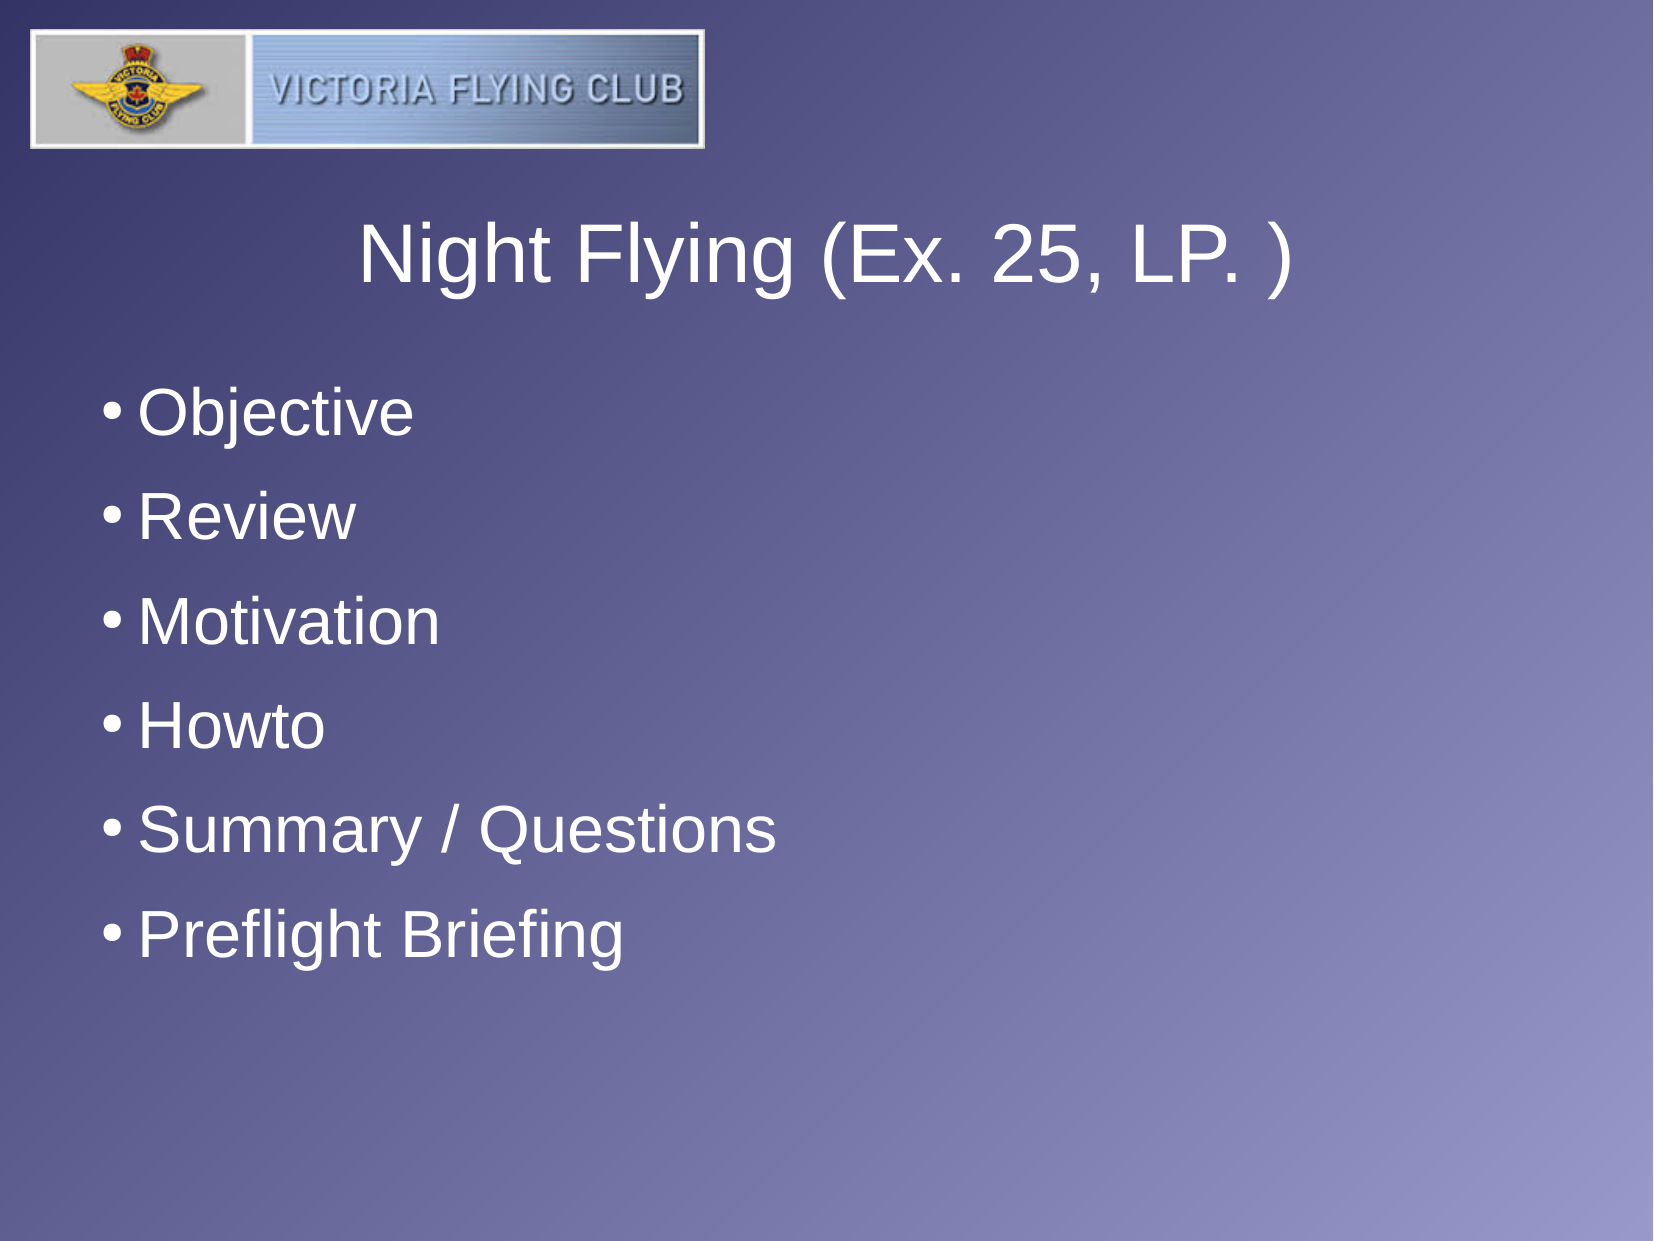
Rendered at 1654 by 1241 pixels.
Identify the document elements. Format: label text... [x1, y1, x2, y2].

title Night Flying (Ex. 25, LP. ) [82, 150, 1571, 358]
list Objective Review Motivation Howto Summary / Questions Preflight Briefing [82, 375, 1571, 1095]
picture [30, 29, 705, 149]
